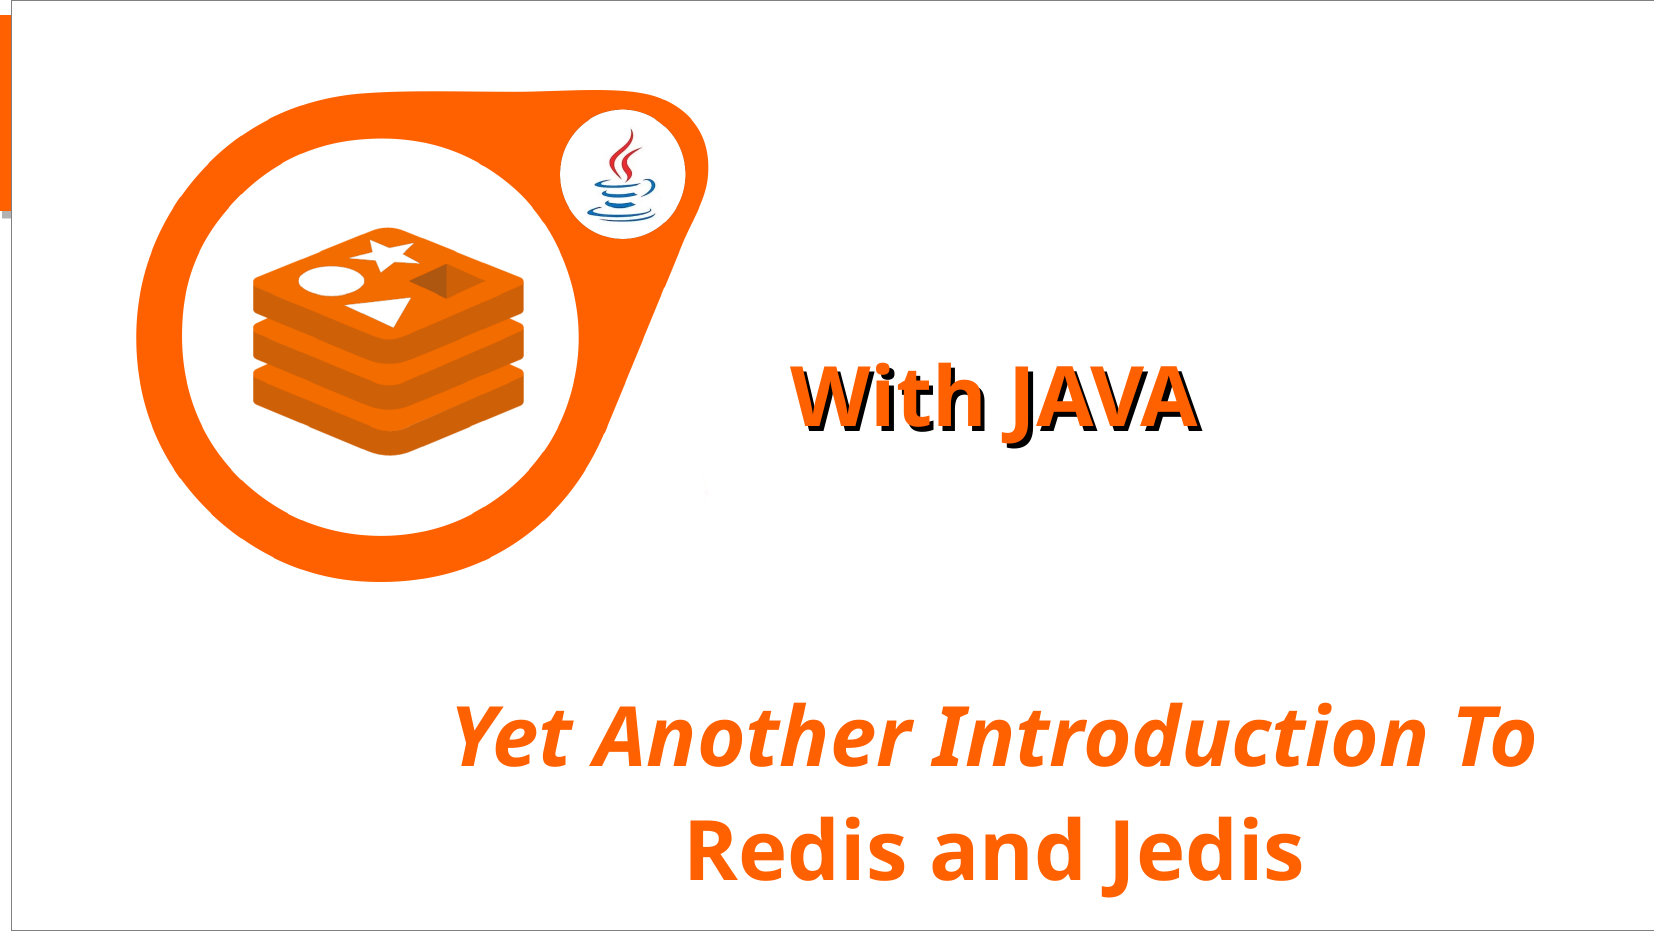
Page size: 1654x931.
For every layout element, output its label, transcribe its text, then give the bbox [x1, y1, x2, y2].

picture [120, 76, 725, 601]
text_box With JAVA Yet Another Introduction To Redis and Jedis [435, 330, 1538, 812]
text_box [11, 0, 1654, 931]
